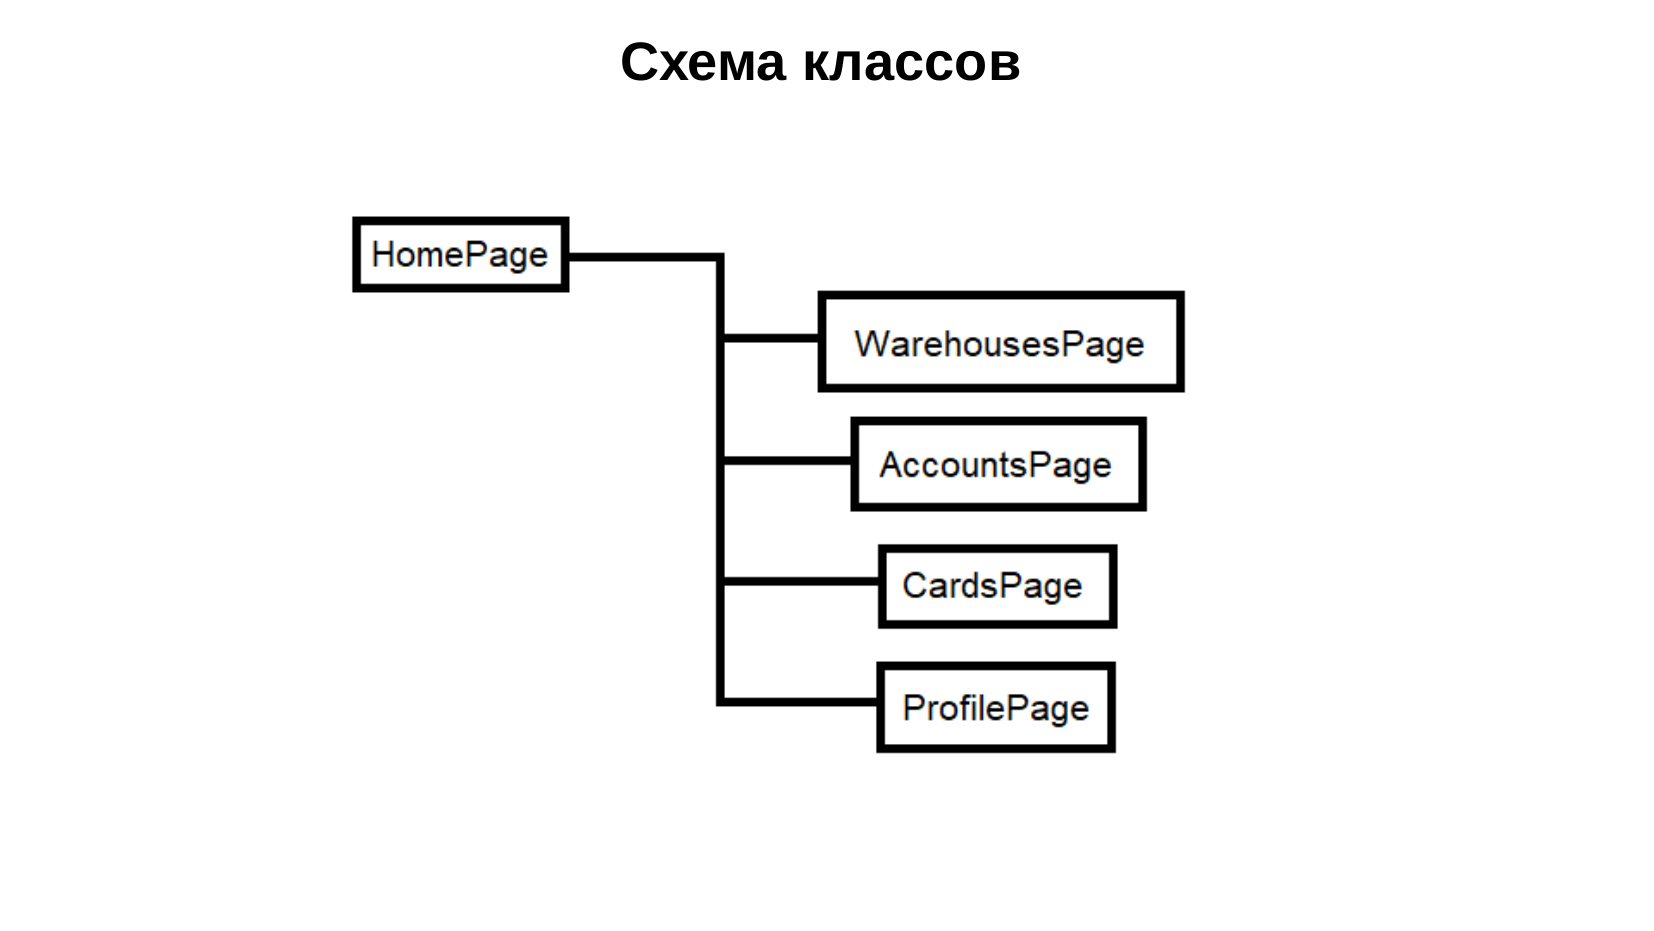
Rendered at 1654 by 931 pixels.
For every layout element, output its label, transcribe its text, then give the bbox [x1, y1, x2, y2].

picture [182, 110, 1611, 931]
text_box Схема классов [605, 23, 1037, 100]
